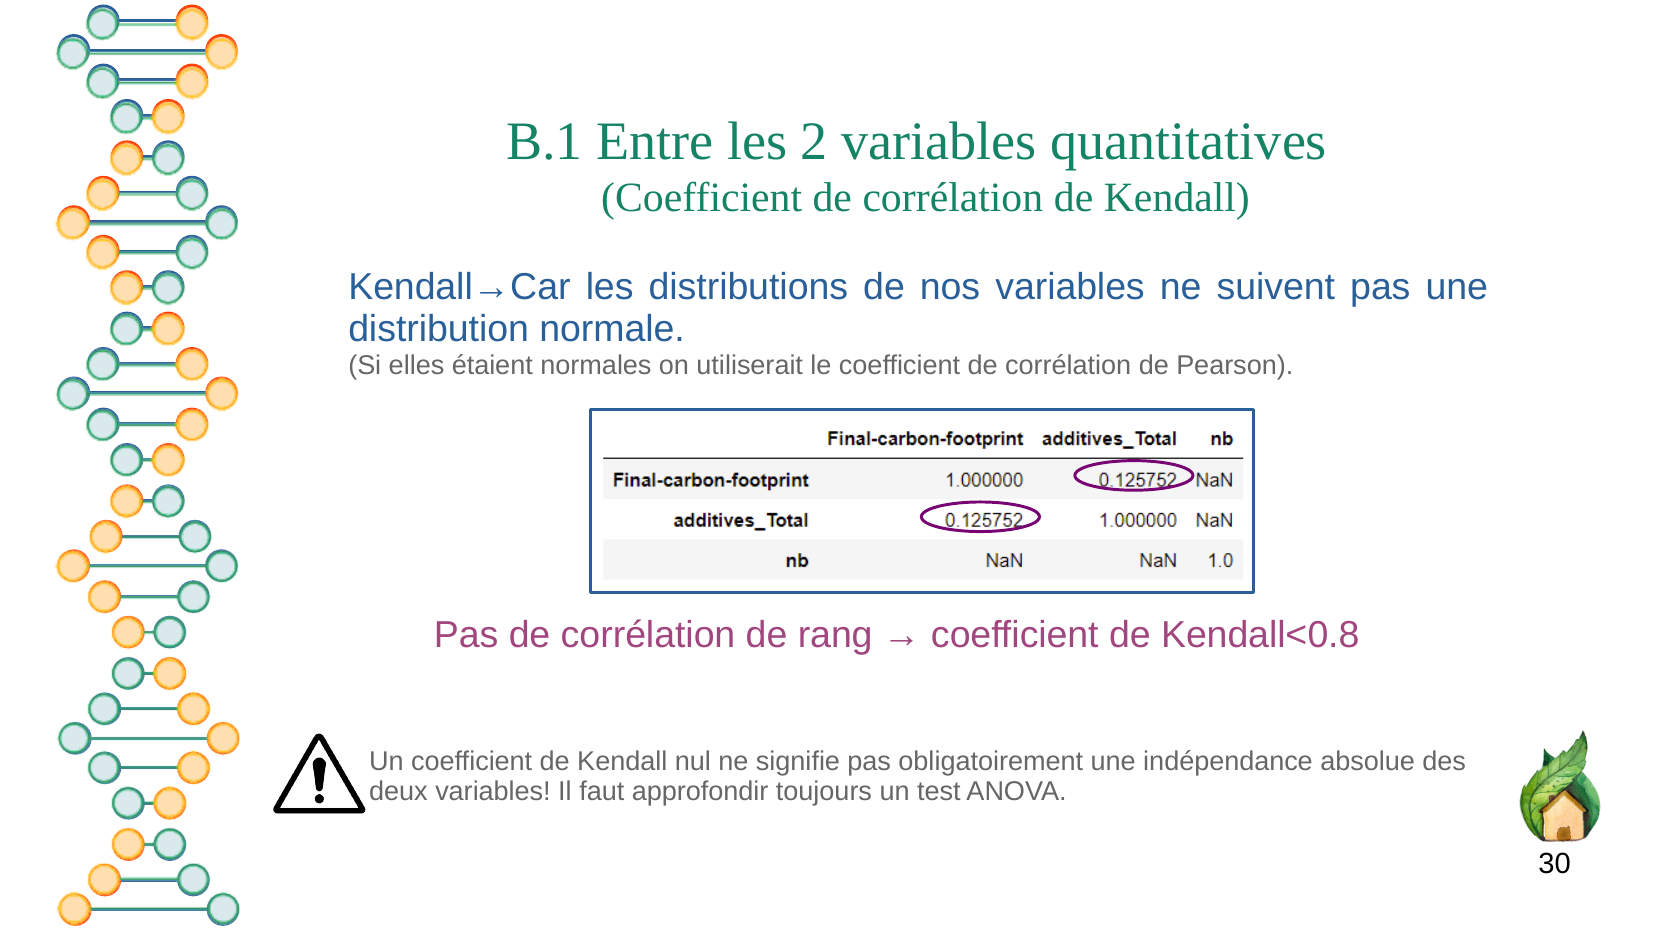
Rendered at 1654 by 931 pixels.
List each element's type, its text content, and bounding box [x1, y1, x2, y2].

picture [0, 0, 367, 931]
picture [592, 410, 1252, 591]
list Kendall→Car les distributions de nos variables ne suivent pas une distribution normale. (Si elles étaient normales on utiliserait le coefficient de corrélation de Pearson). [351, 265, 1489, 416]
title B.1 Entre les 2 variables quantitatives (Coefficient de corrélation de Kendall) [351, 82, 1555, 237]
text_box Pas de corrélation de rang → coefficient de Kendall<0.8 [419, 606, 1381, 663]
text_box Un coefficient de Kendall nul ne signifie pas obligatoirement une indépendance absolue des deux variables! Il faut approfondir toujours un test ANOVA. [354, 738, 1480, 827]
picture [1500, 726, 1619, 845]
